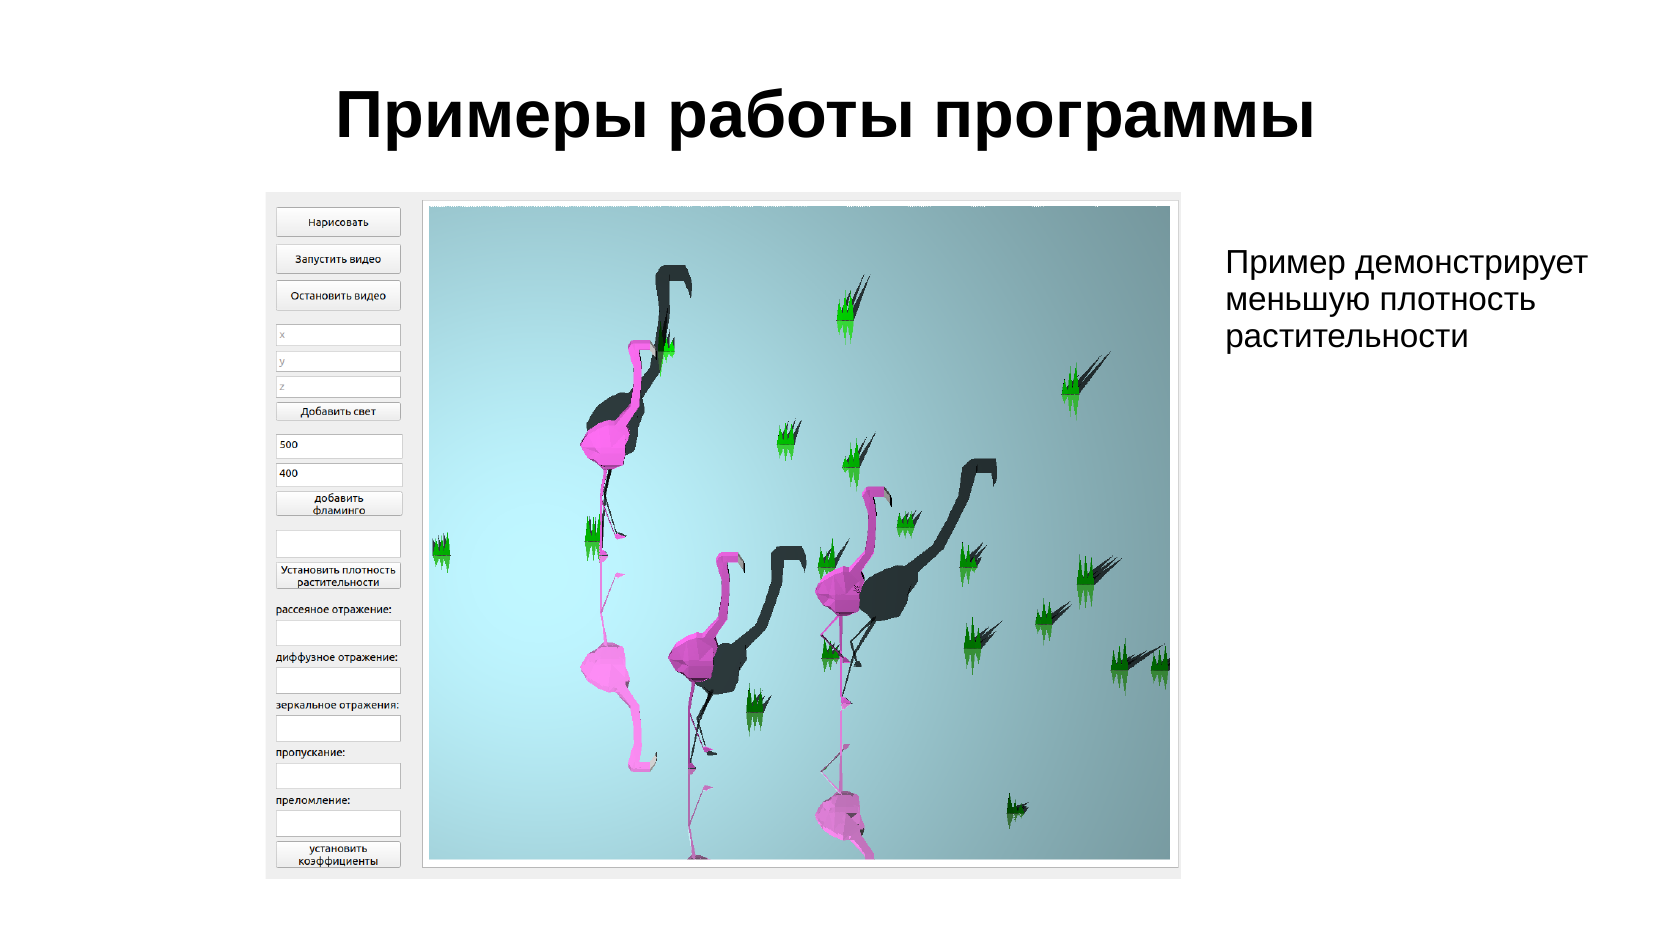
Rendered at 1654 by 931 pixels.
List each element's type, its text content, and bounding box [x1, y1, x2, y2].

picture [265, 192, 1182, 879]
title Примеры работы программы [82, 37, 1571, 193]
text_box Пример демонстрирует меньшую плотность растительности [1210, 236, 1625, 502]
